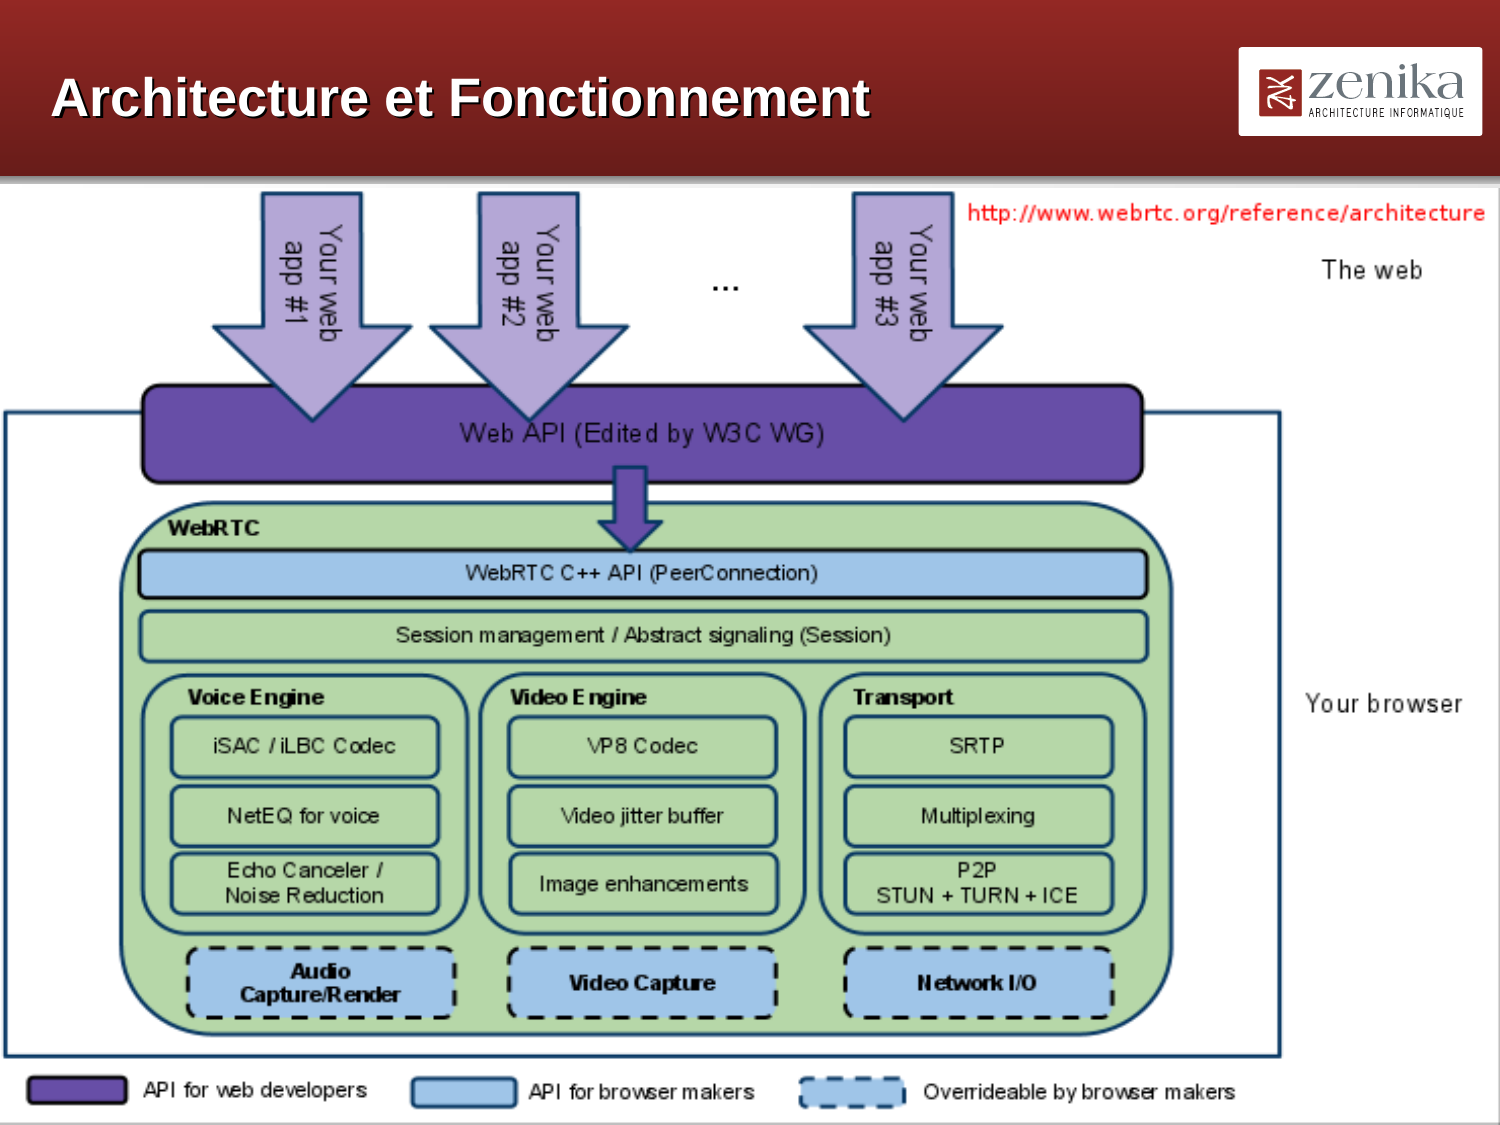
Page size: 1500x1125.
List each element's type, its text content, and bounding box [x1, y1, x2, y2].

picture [0, 188, 1500, 1125]
title Architecture et Fonctionnement [50, 15, 1206, 180]
picture [1257, 58, 1464, 125]
